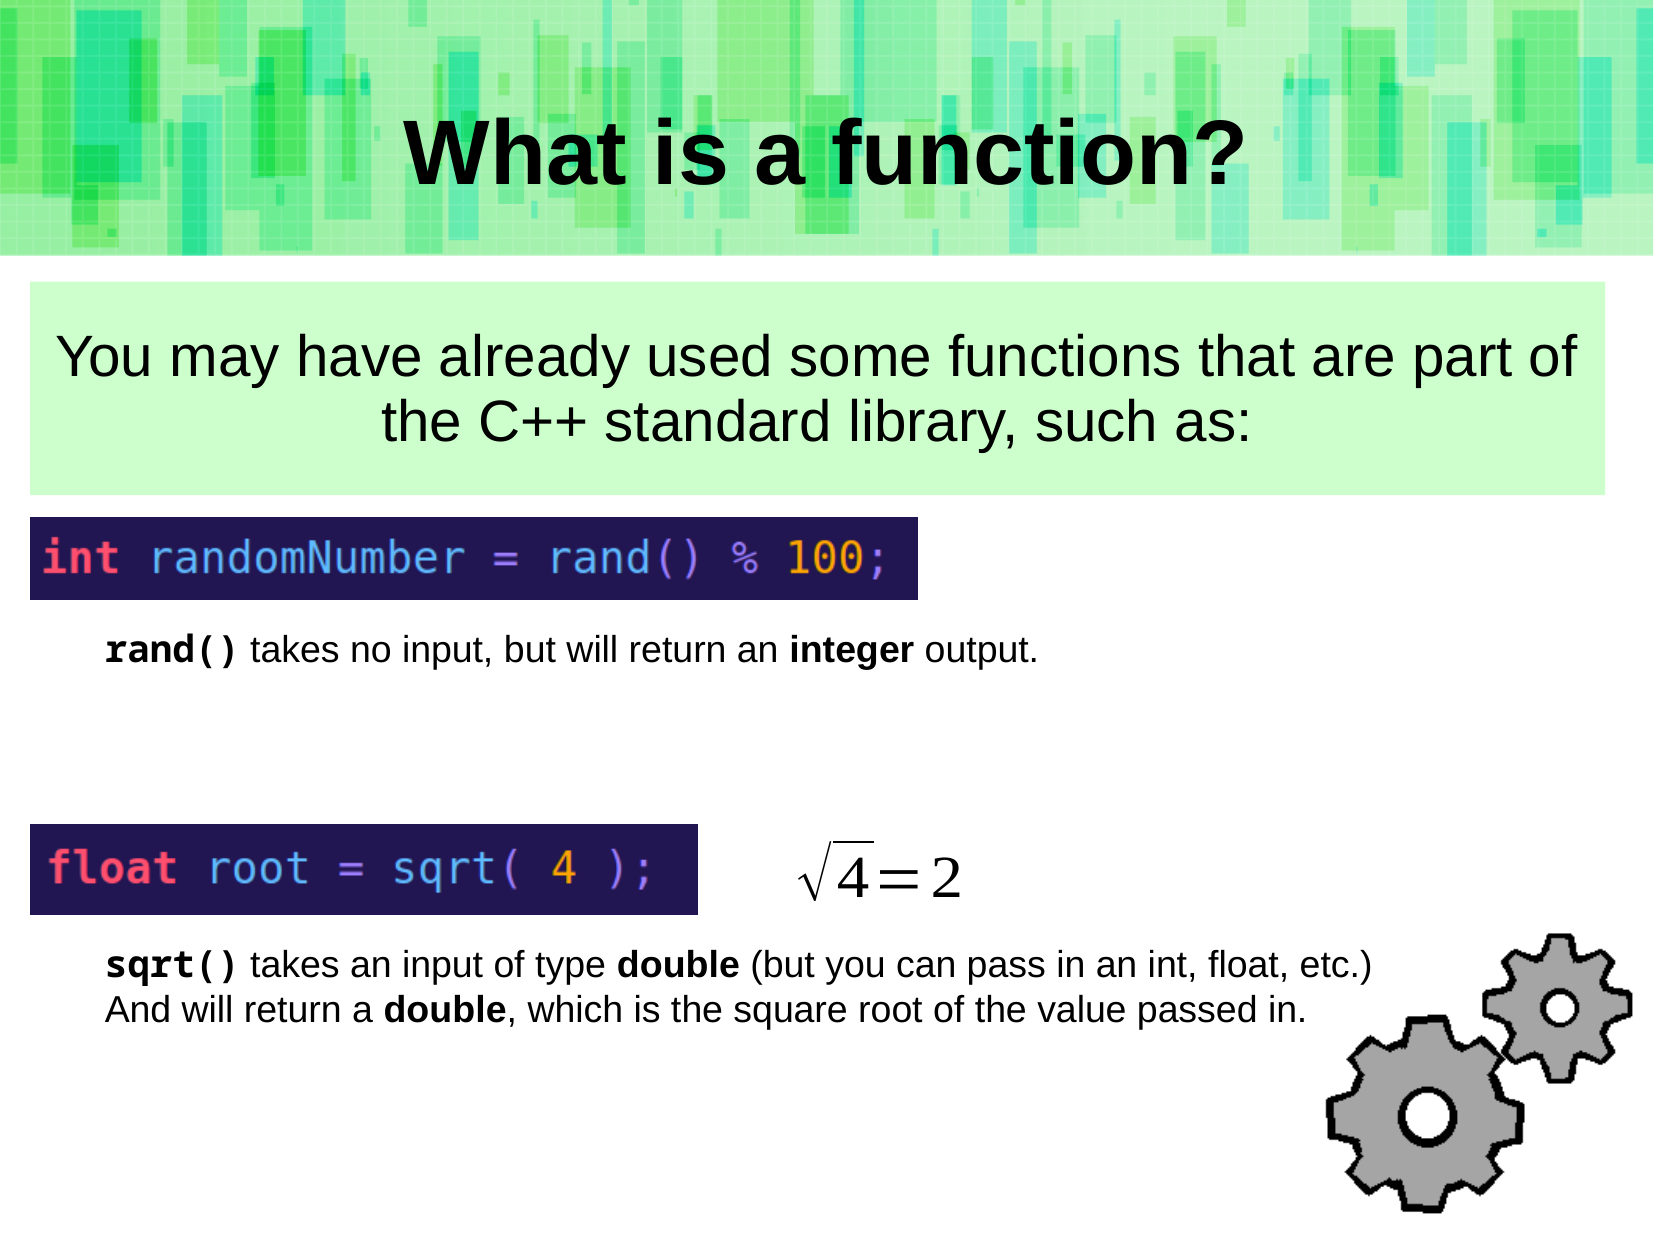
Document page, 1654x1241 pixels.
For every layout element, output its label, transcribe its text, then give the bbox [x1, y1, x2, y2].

title What is a function? [82, 49, 1571, 257]
text_box You may have already used some functions that are part of the C++ standard library, such as: [30, 281, 1606, 496]
text_box rand() takes no input, but will return an integer output. [90, 615, 1606, 676]
text_box sqrt() takes an input of type double (but you can pass in an int, float, etc.) And will return a double, which is the square root of the value passed in. [90, 930, 1606, 1033]
chart [780, 837, 978, 910]
picture [0, 0, 1654, 1241]
